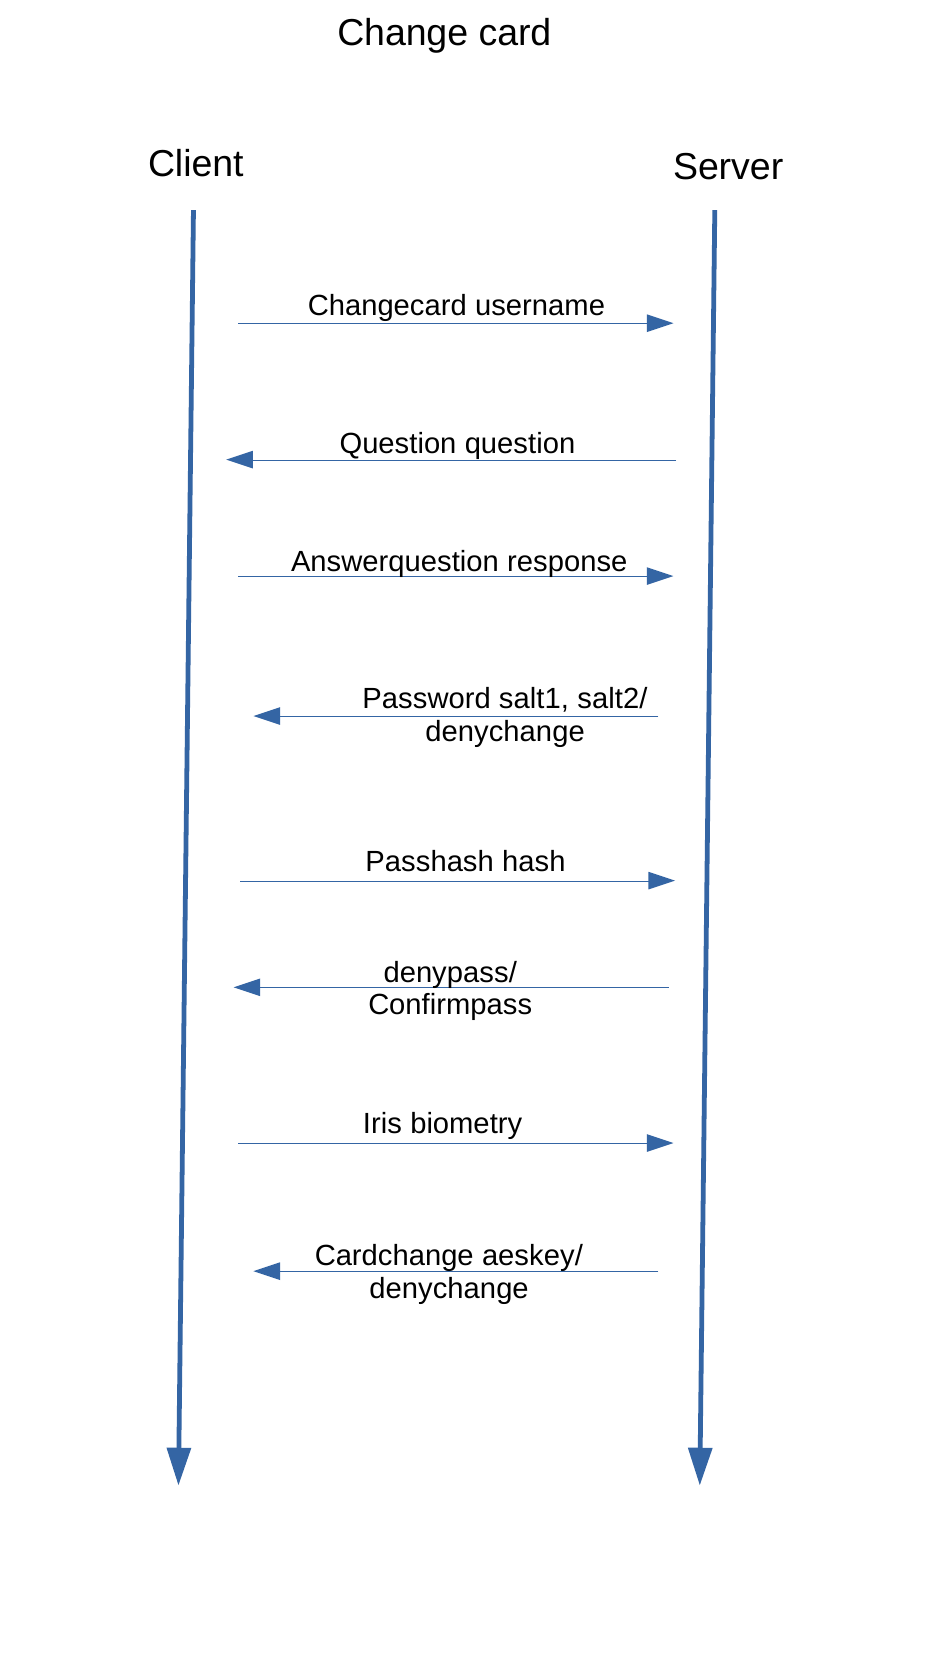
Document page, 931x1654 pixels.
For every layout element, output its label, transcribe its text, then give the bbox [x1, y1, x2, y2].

text_box Passhash hash [350, 837, 581, 886]
text_box Server [658, 138, 854, 196]
text_box denypass/ Confirmpass [353, 948, 567, 1029]
text_box Change card [322, 4, 668, 103]
text_box Answerquestion response [276, 537, 643, 586]
text_box Client [133, 135, 329, 192]
text_box Changecard username [293, 281, 621, 330]
text_box Question question [324, 420, 591, 468]
text_box Iris biometry [348, 1099, 538, 1148]
text_box Password salt1, salt2/ denychange [347, 675, 663, 756]
text_box Cardchange aeskey/ denychange [300, 1231, 644, 1345]
